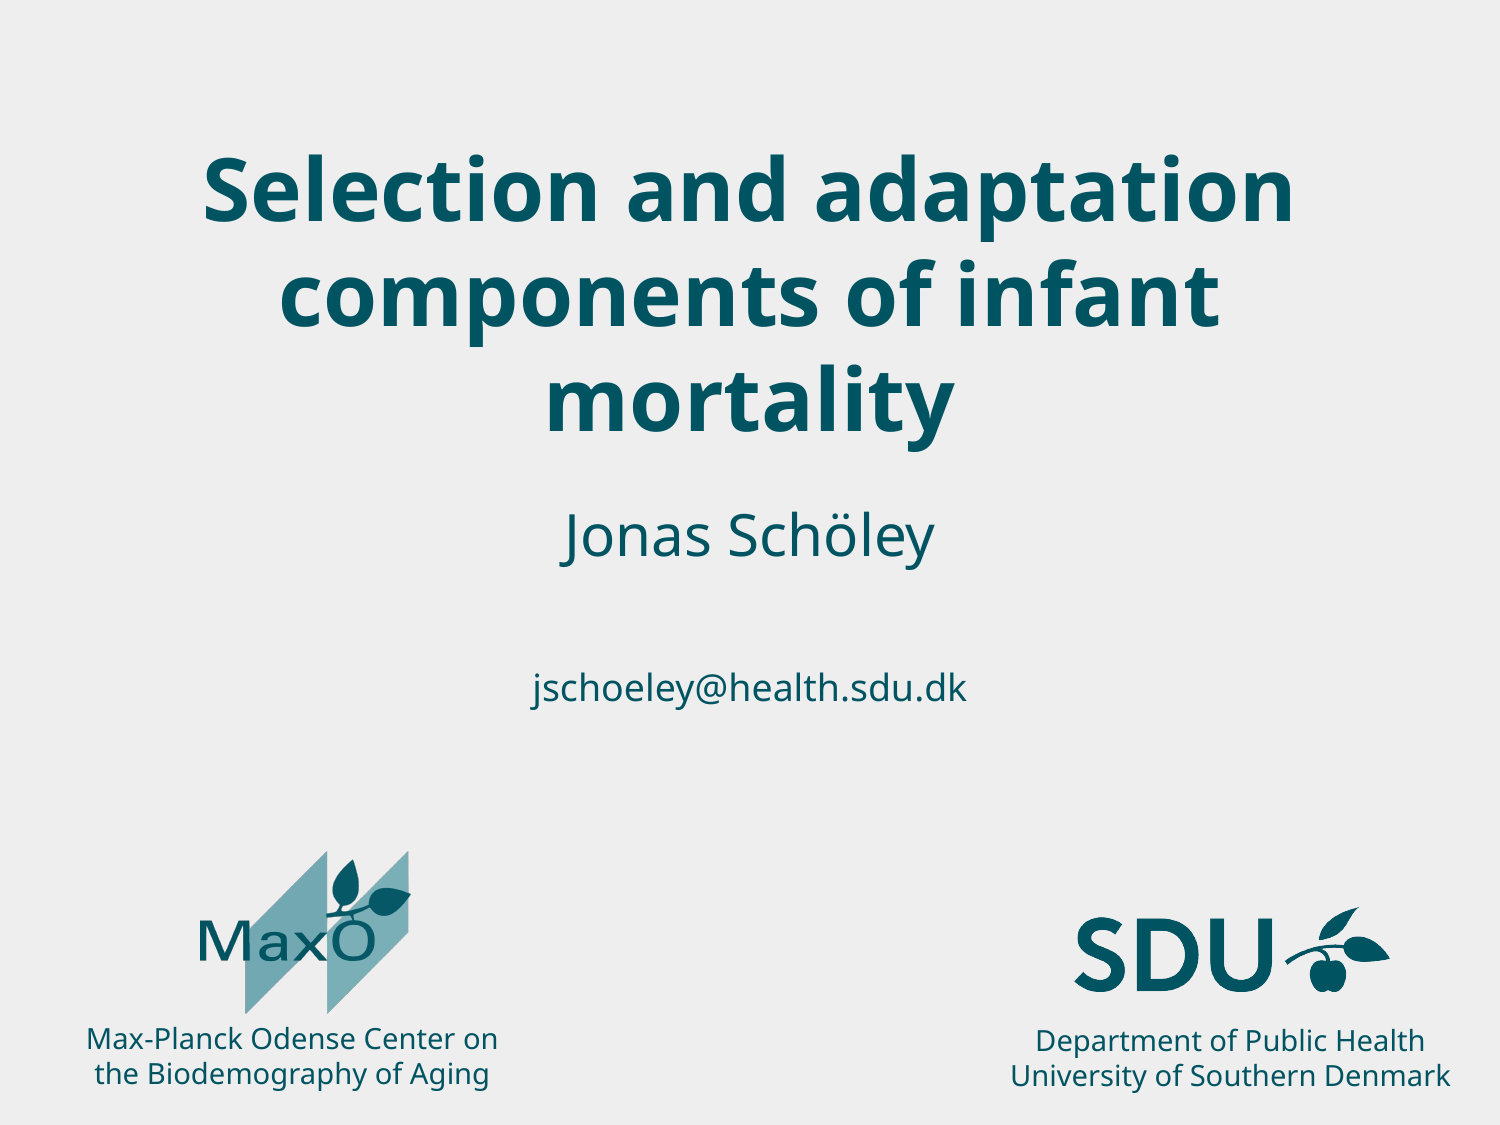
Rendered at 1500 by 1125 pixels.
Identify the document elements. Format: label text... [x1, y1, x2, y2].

subtitle Jonas Schöley [51, 482, 1449, 656]
title Selection and adaptation components of infant mortality [51, 239, 1449, 472]
text_box Max-Planck Odense Center on the Biodemography of Aging [51, 1004, 534, 1090]
text_box Department of Public Health University of Southern Denmark [961, 1007, 1500, 1125]
picture [200, 851, 411, 1014]
text_box jschoeley@health.sdu.dk [503, 631, 997, 742]
picture [1074, 907, 1390, 992]
